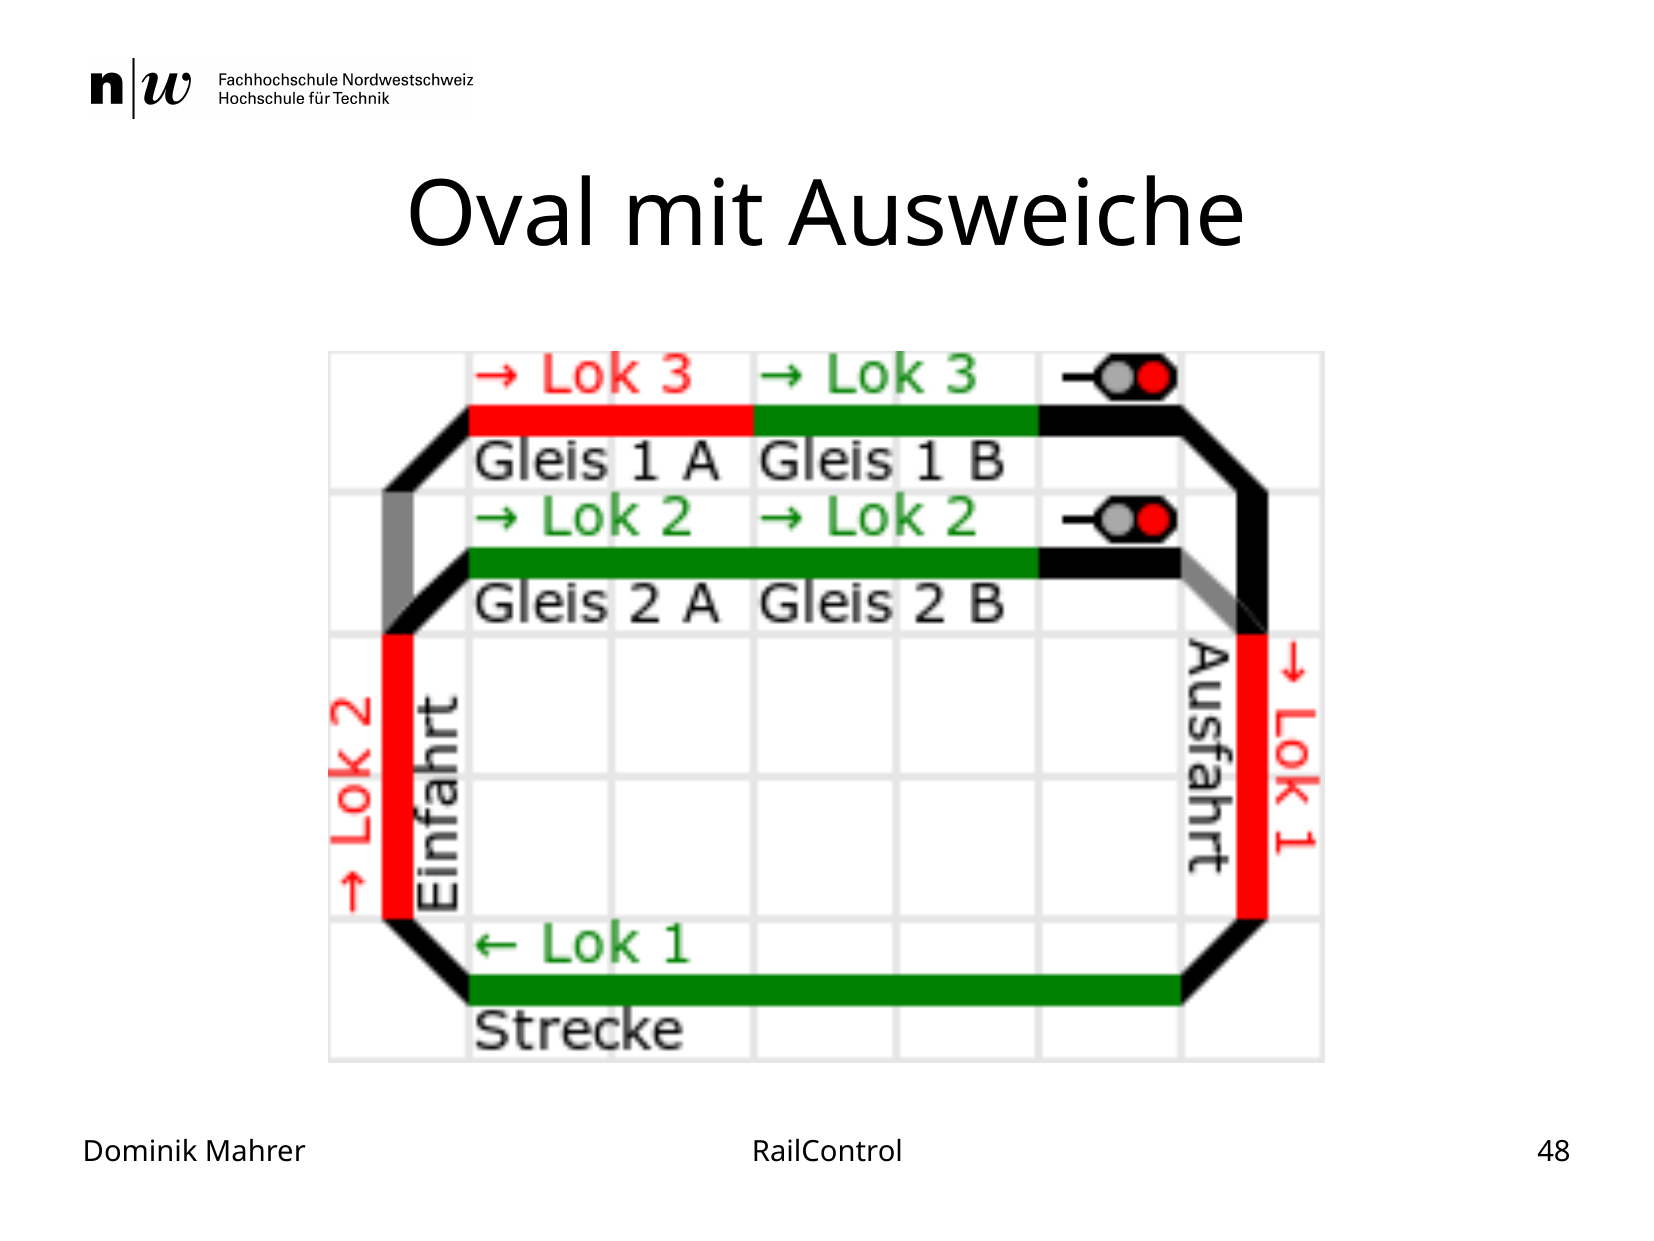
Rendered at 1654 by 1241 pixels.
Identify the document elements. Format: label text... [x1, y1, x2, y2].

picture [91, 58, 473, 119]
picture [328, 351, 1325, 1063]
title Oval mit Ausweiche [82, 153, 1571, 267]
